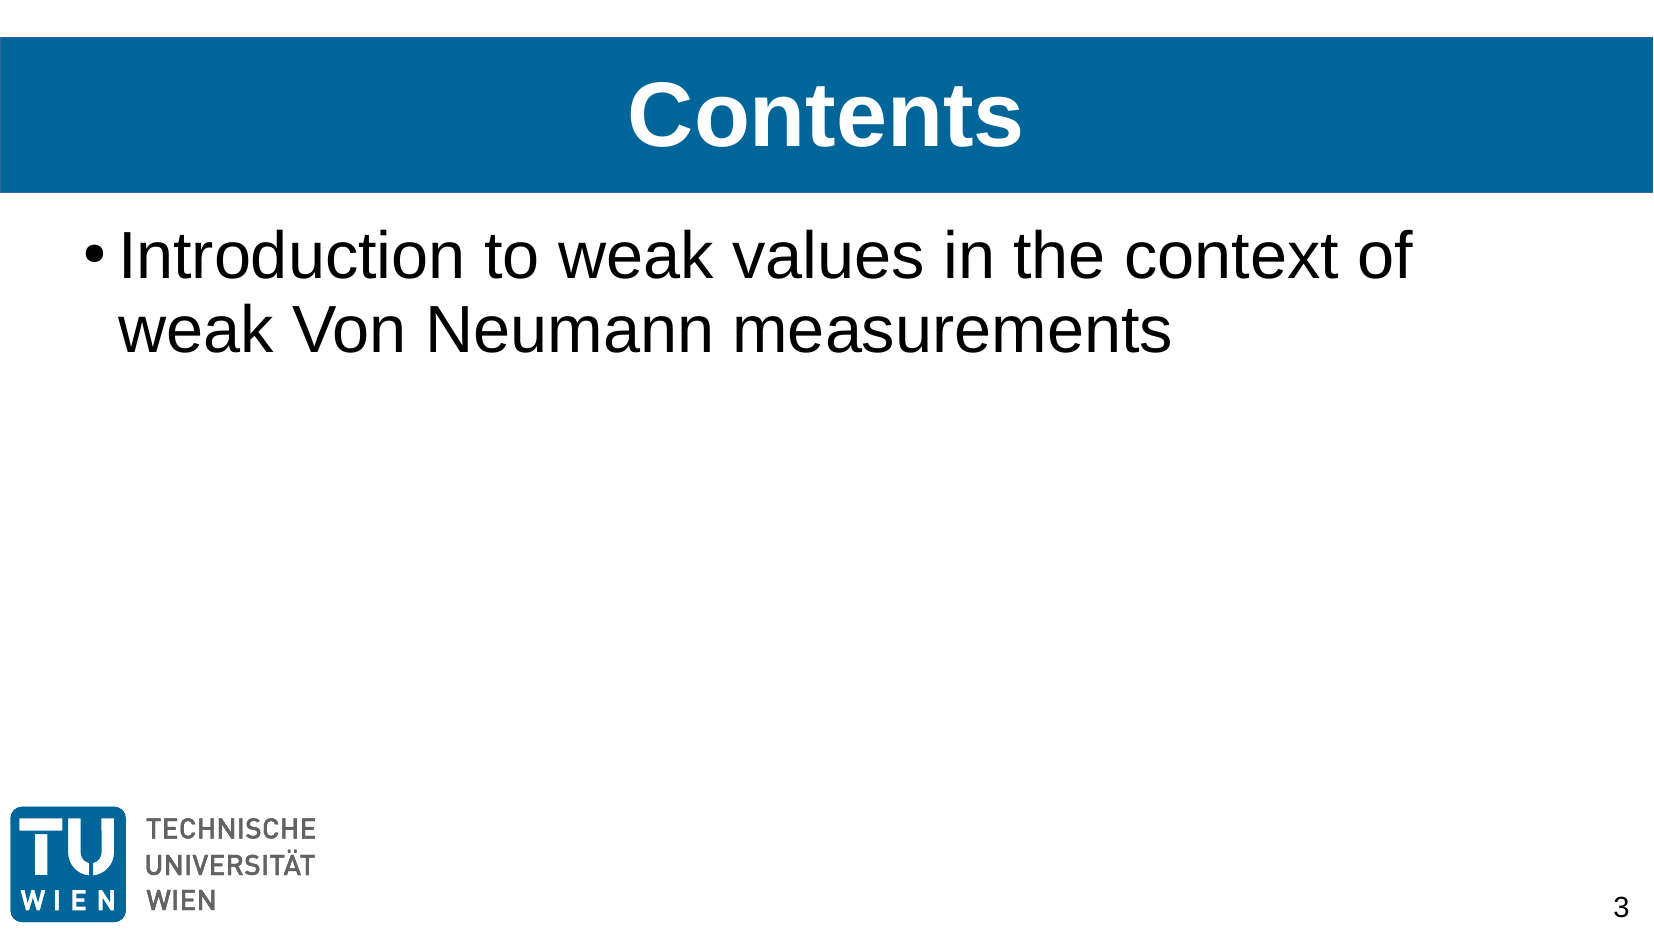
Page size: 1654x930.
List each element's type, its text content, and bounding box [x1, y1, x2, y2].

list Introduction to weak values in the context of weak Von Neumann measurements [82, 217, 1571, 757]
title Contents [0, 37, 1653, 193]
